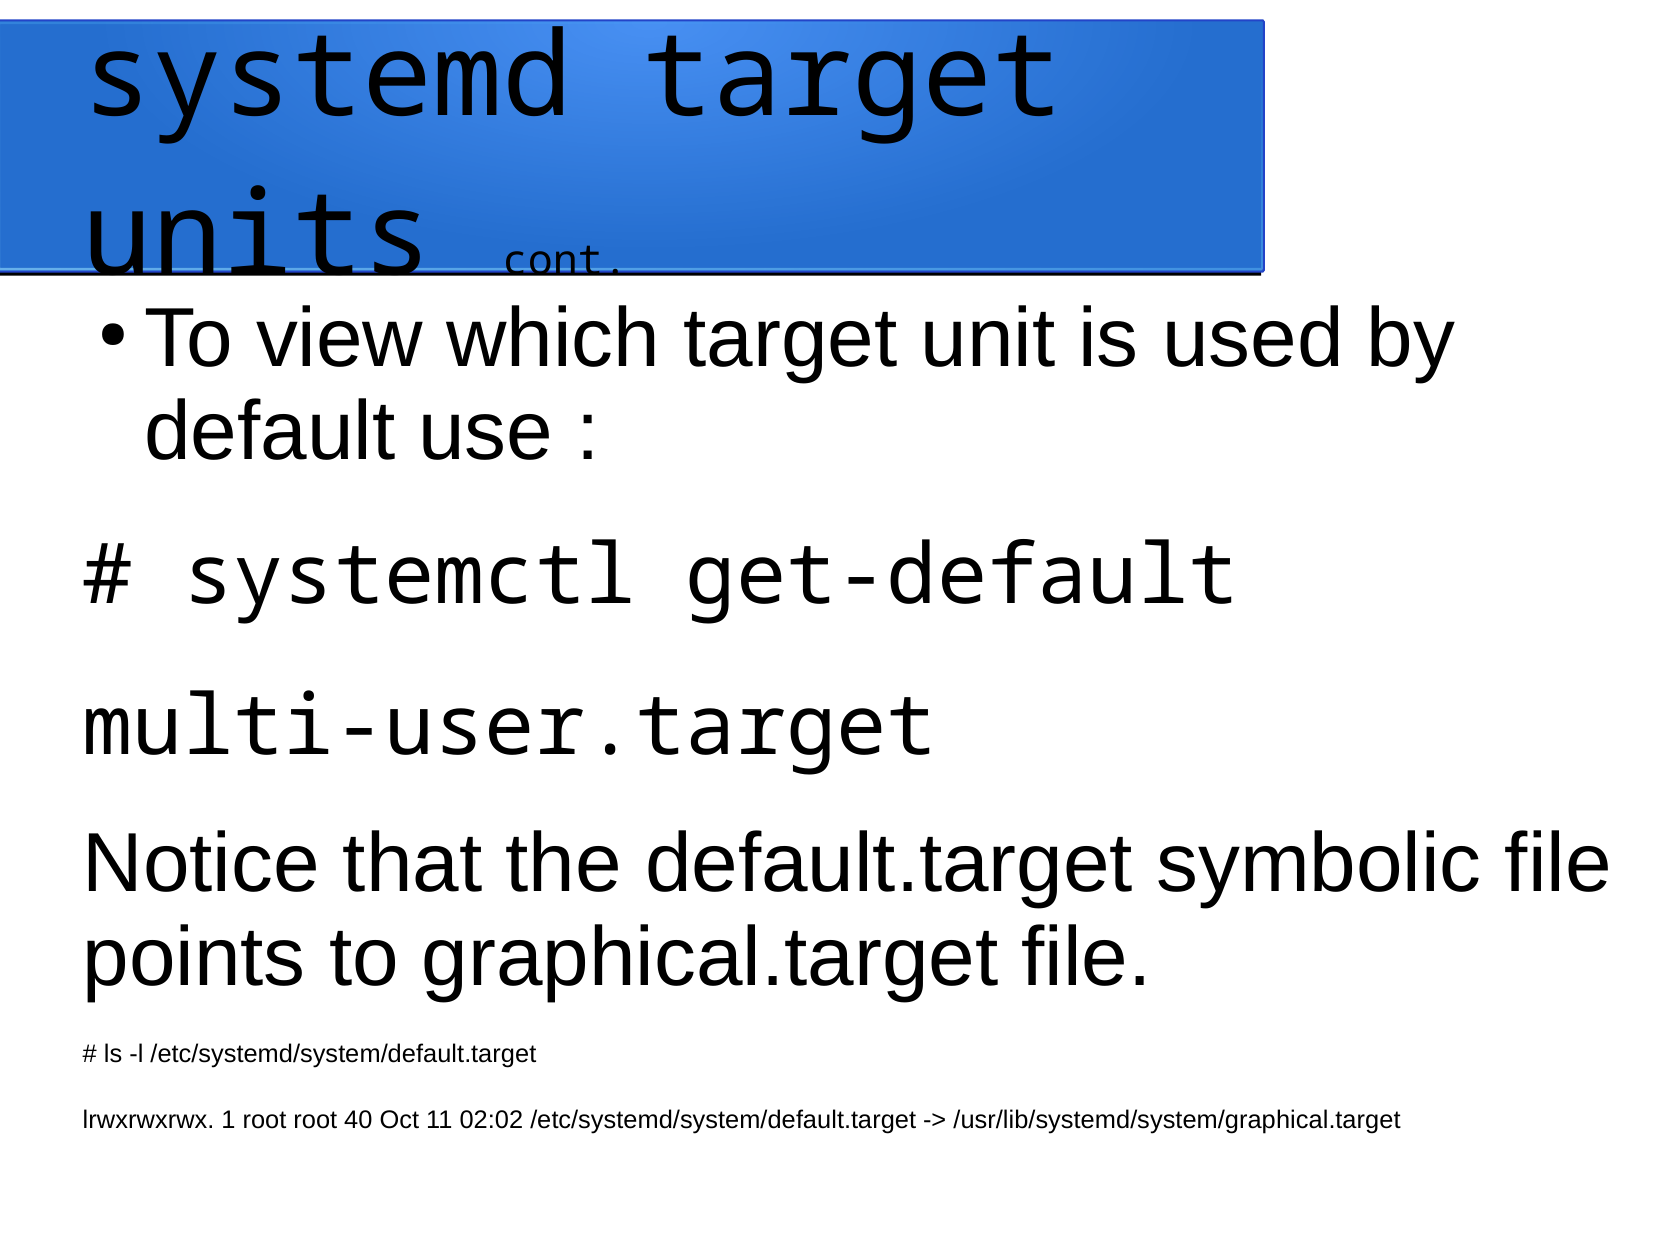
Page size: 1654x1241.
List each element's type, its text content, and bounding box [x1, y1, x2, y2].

list To view which target unit is used by default use : # systemctl get-default multi-user.target Notice that the default.target symbolic file points to graphical.target file. # ls -l /etc/systemd/system/default.target lrwxrwxrwx. 1 root root 40 Oct 11 02:02 /etc/systemd/system/default.target -> /usr/lib/systemd/system/graphical.target [82, 290, 1621, 1141]
title systemd target units cont. [82, 13, 1235, 286]
